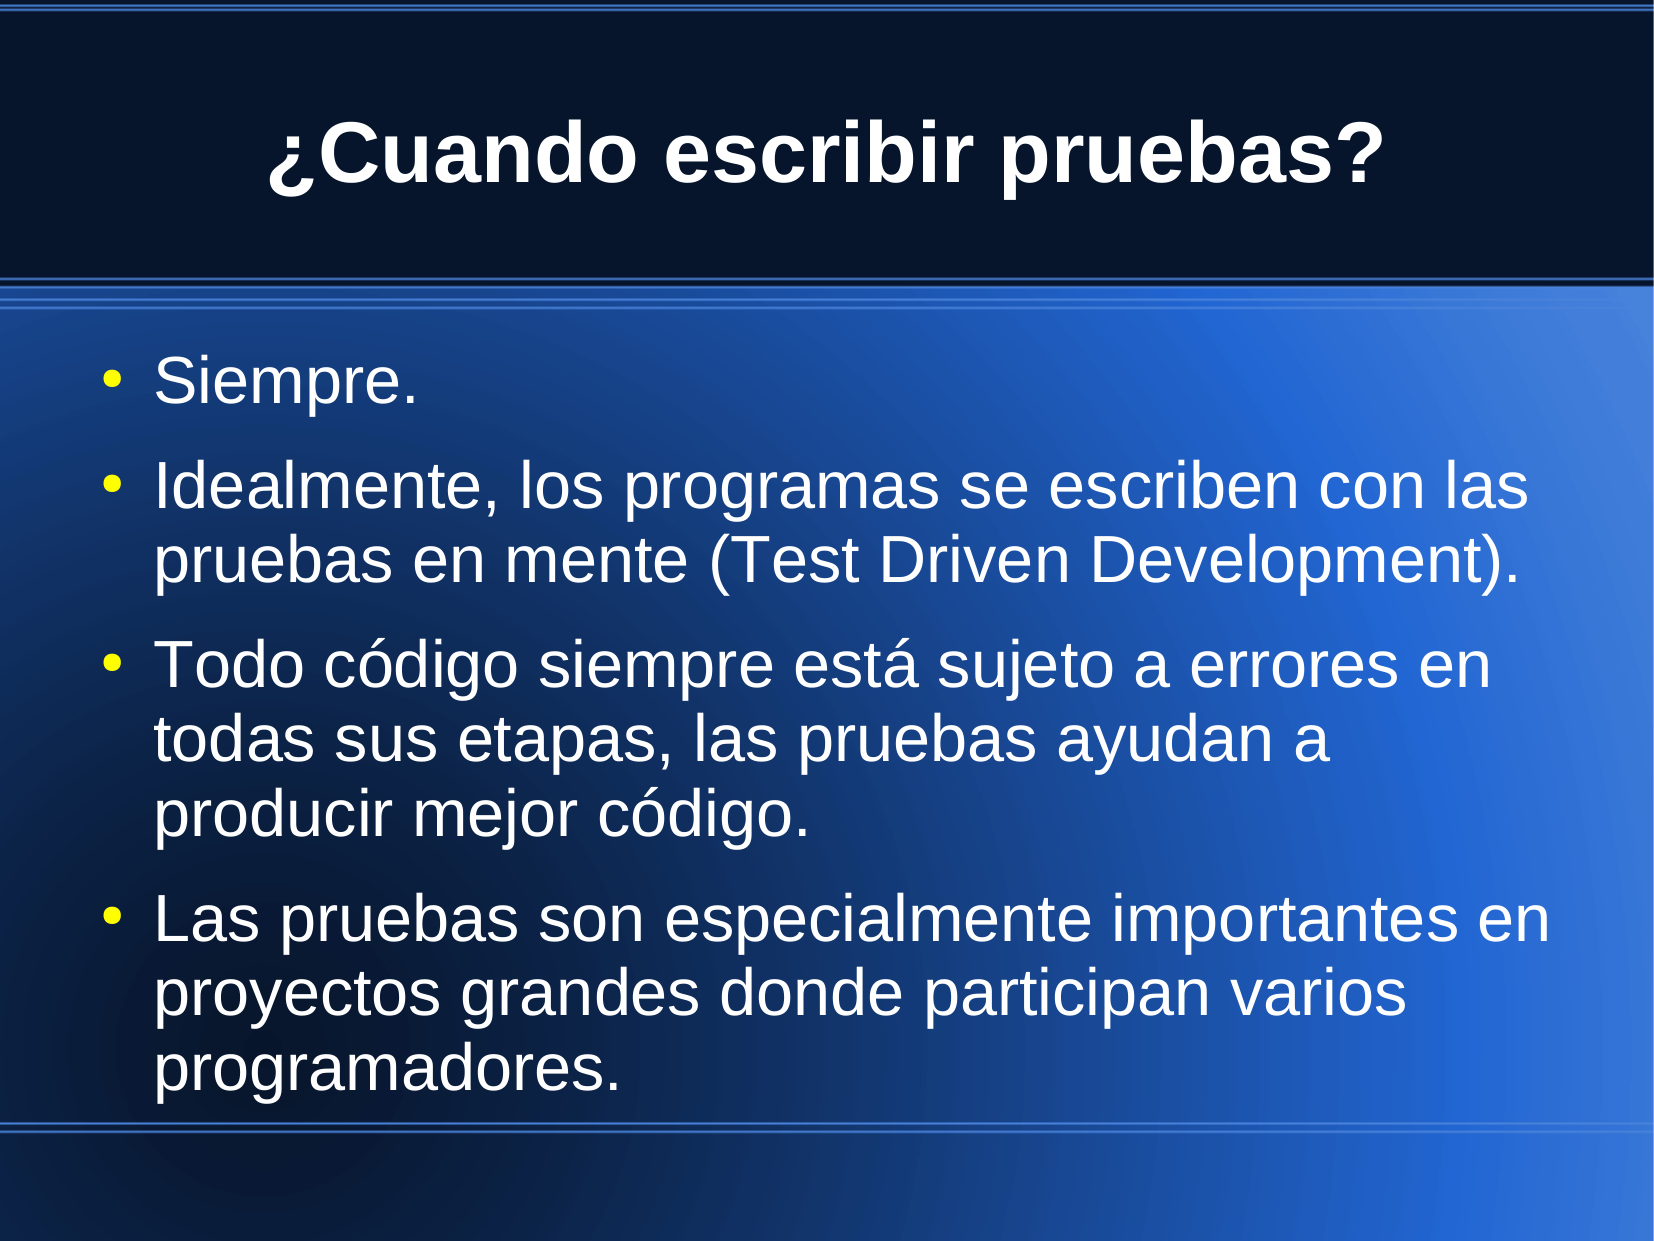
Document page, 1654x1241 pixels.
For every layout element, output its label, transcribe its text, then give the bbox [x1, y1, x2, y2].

picture [0, 0, 1654, 1241]
list Siempre. Idealmente, los programas se escriben con las pruebas en mente (Test Driven Development). Todo código siempre está sujeto a errores en todas sus etapas, las pruebas ayudan a producir mejor código. Las pruebas son especialmente importantes en proyectos grandes donde participan varios programadores. [82, 343, 1571, 1105]
title ¿Cuando escribir pruebas? [82, 49, 1571, 257]
